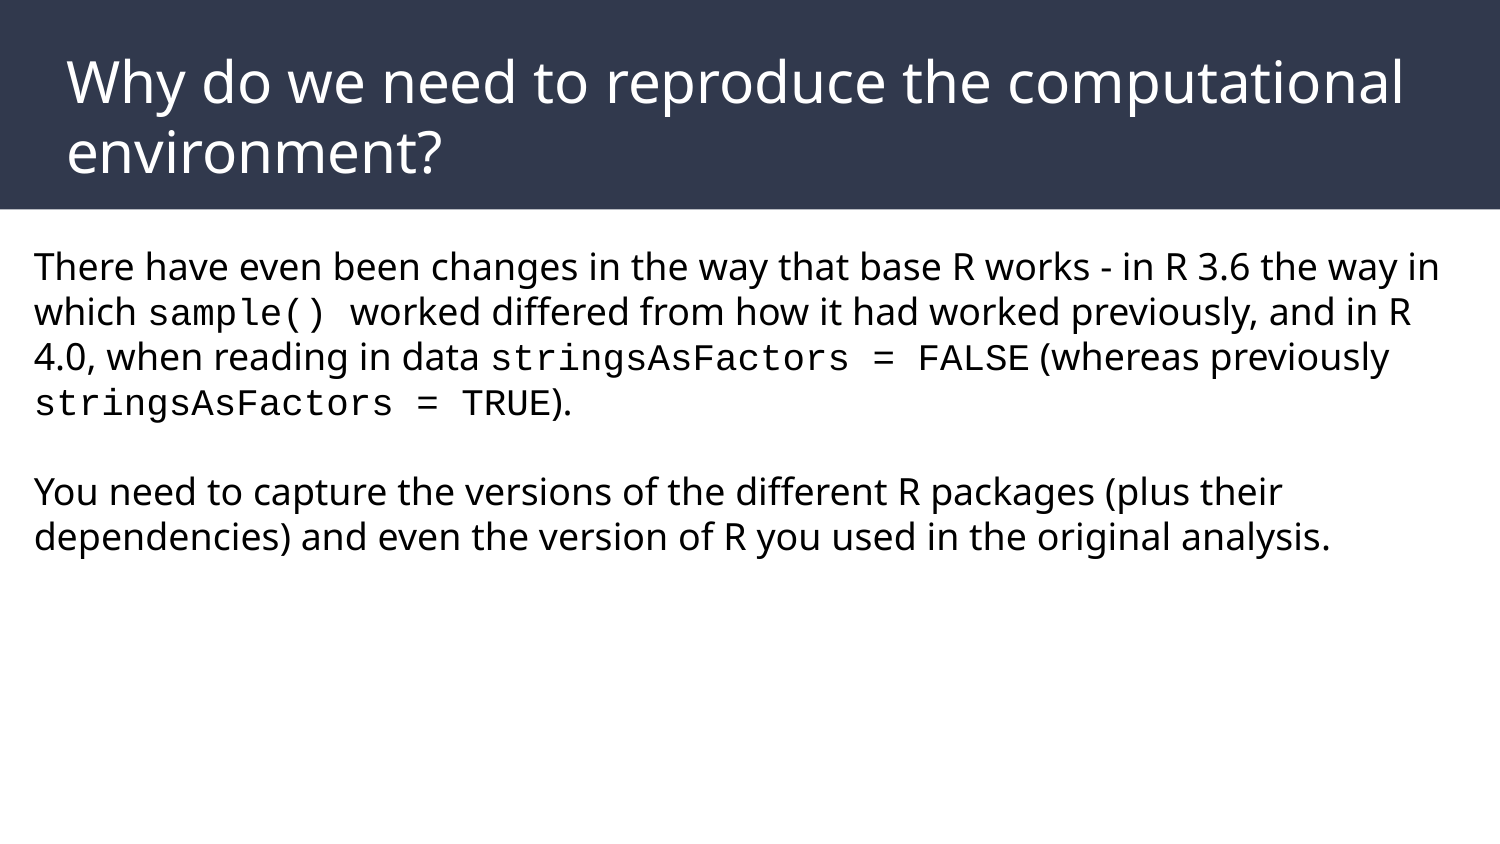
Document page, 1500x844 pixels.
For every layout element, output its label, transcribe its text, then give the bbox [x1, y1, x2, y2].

text_box There have even been changes in the way that base R works - in R 3.6 the way in which sample() worked differed from how it had worked previously, and in R 4.0, when reading in data stringsAsFactors = FALSE (whereas previously stringsAsFactors = TRUE). You need to capture the versions of the different R packages (plus their dependencies) and even the version of R you used in the original analysis. [18, 228, 1482, 821]
title Why do we need to reproduce the computational environment? [51, 30, 1449, 133]
